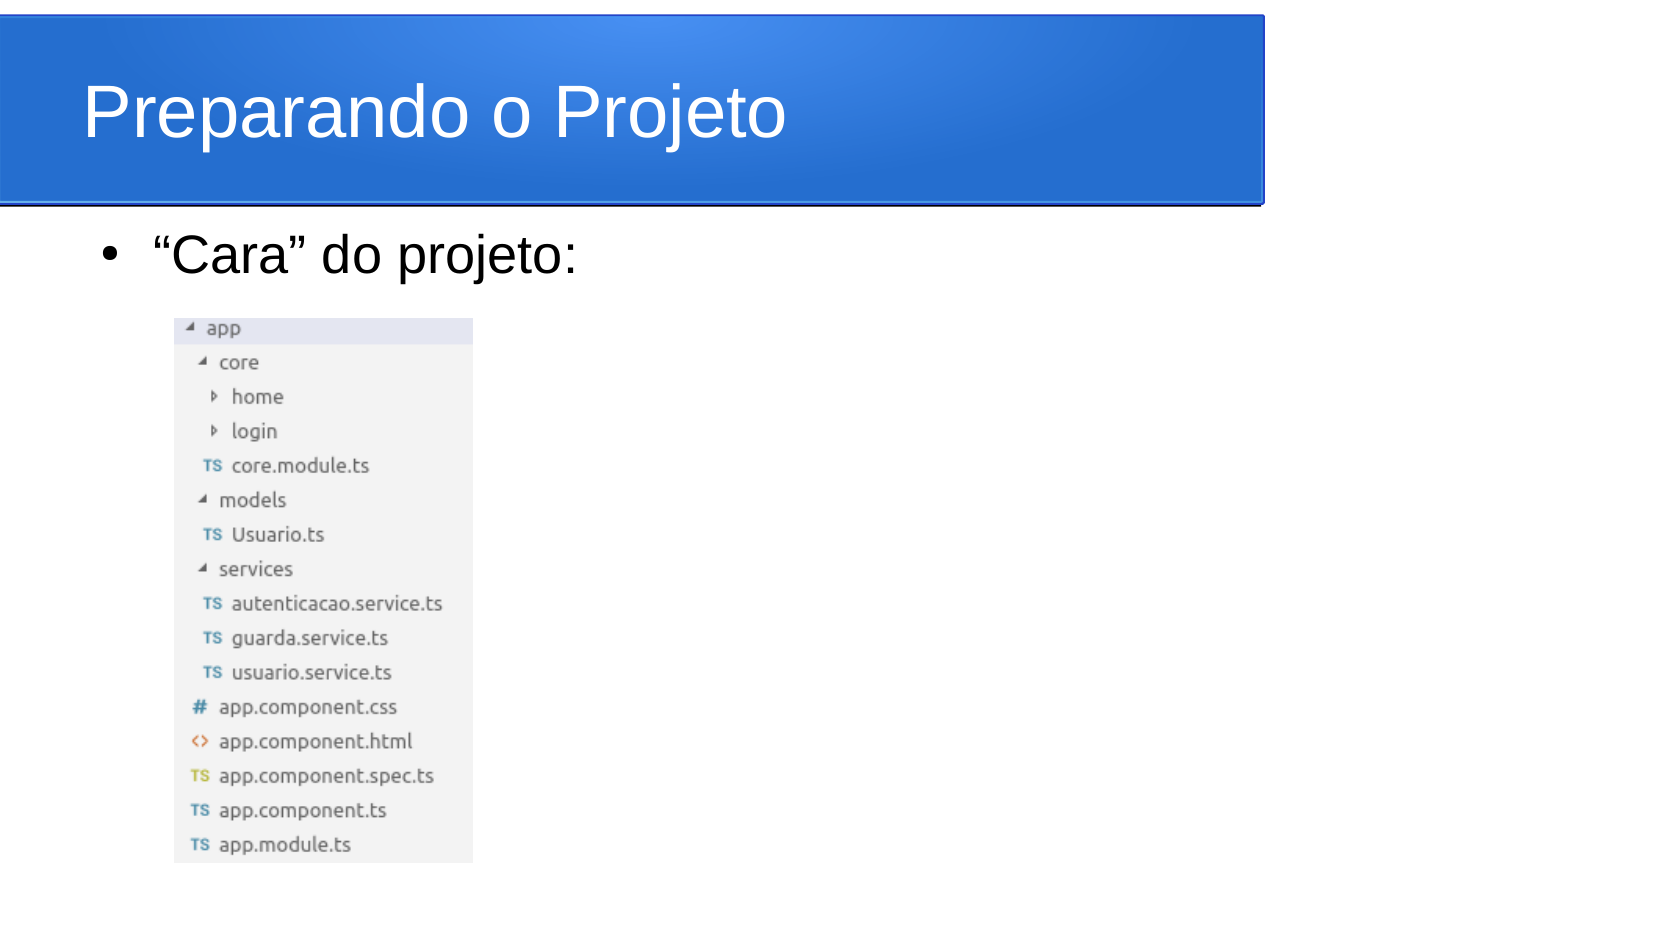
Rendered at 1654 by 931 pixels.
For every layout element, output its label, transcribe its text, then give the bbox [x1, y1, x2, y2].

picture [174, 318, 473, 863]
list “Cara” do projeto: [82, 224, 1571, 764]
title Preparando o Projeto [82, 35, 1235, 189]
